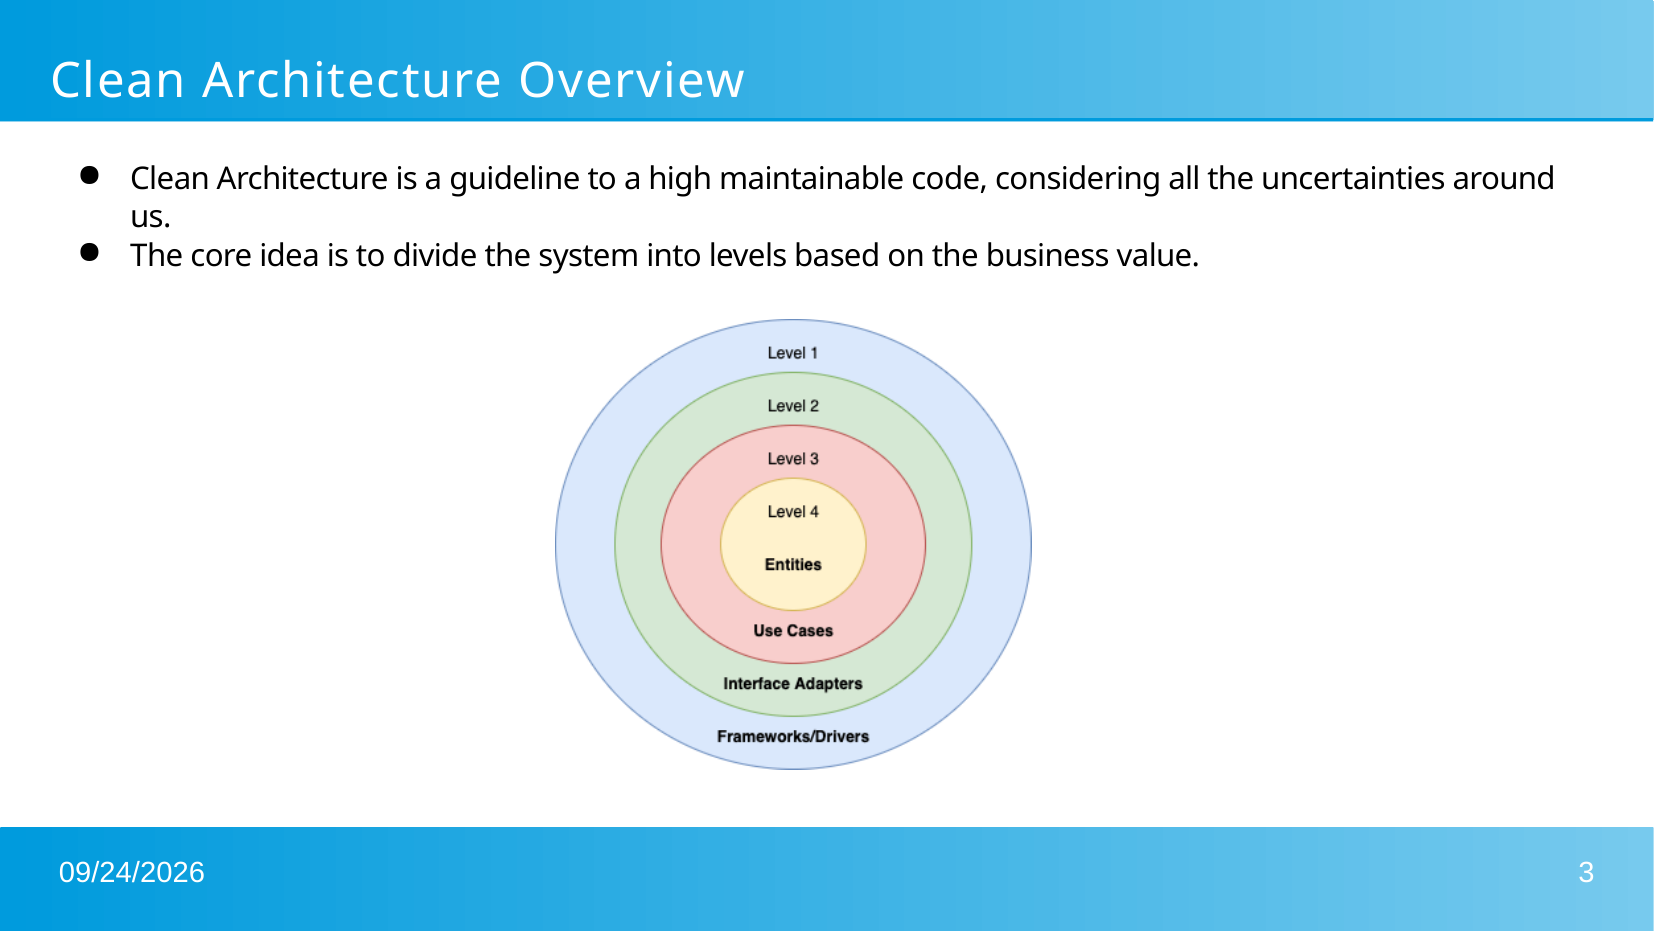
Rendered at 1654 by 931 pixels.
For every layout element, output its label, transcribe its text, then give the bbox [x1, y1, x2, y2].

picture [555, 319, 1032, 770]
text_box Clean Architecture is a guideline to a high maintainable code, considering all the uncertainties around us. The core idea is to divide the system into levels based on the business value. [75, 156, 1576, 273]
title Clean Architecture Overview [47, 46, 788, 113]
